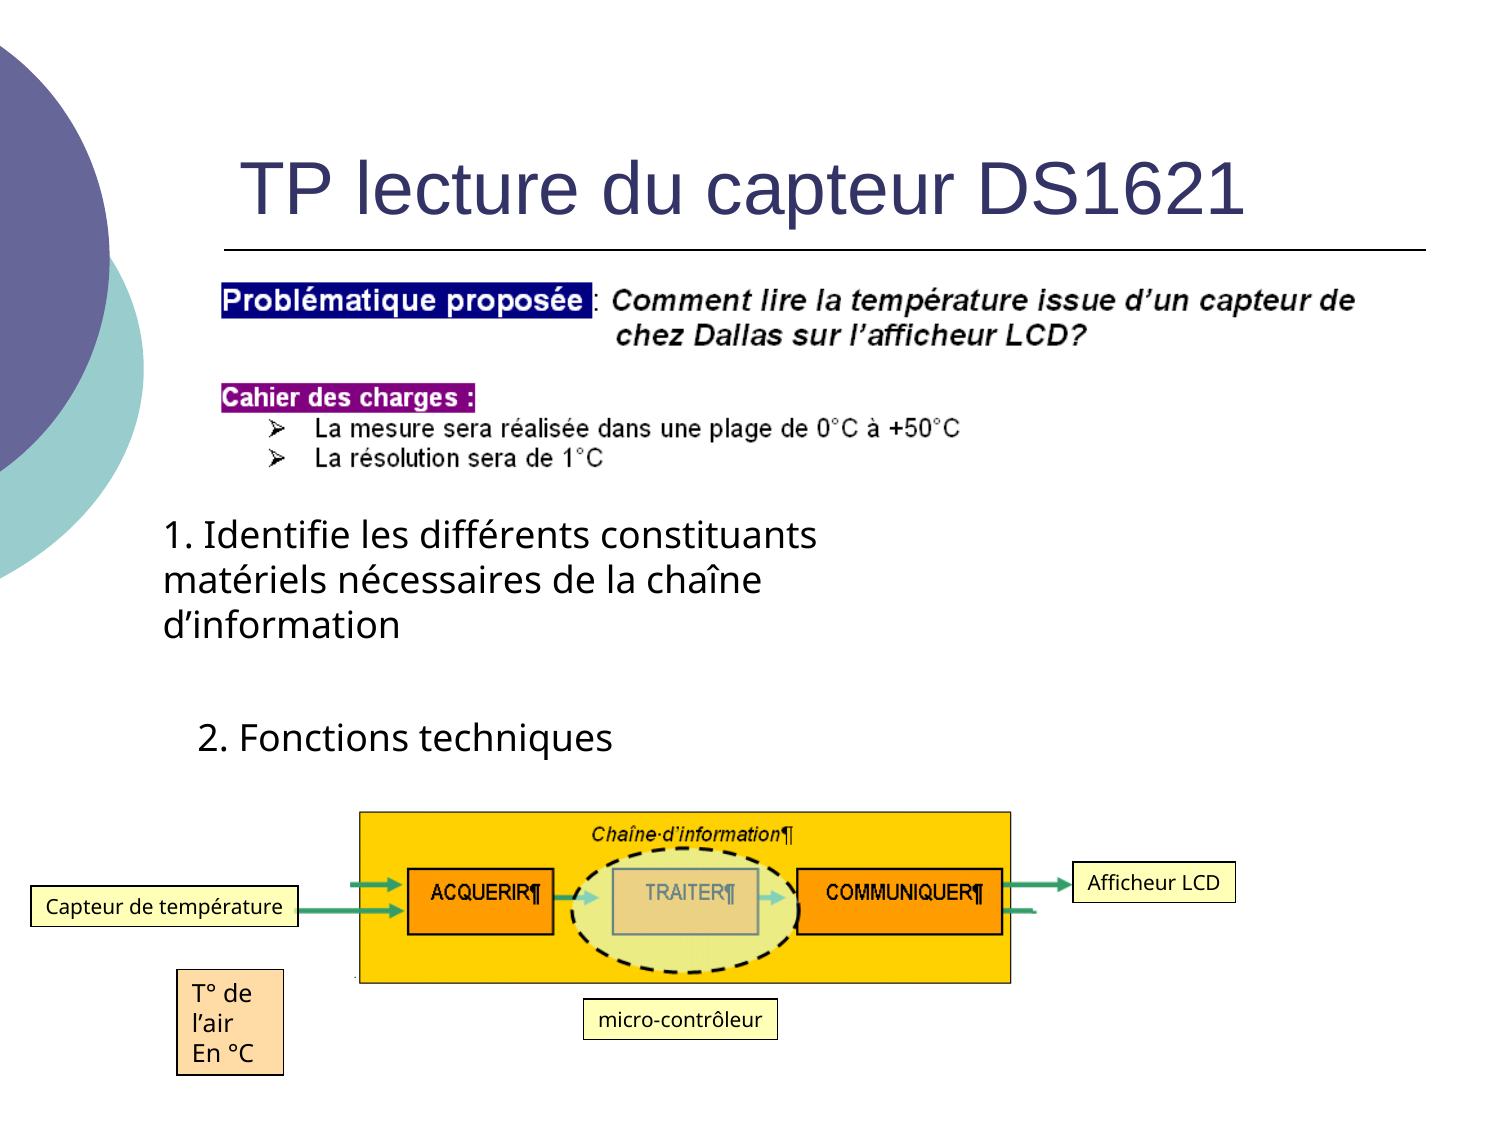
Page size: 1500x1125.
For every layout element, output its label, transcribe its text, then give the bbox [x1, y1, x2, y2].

text_box Afficheur LCD [1072, 862, 1236, 903]
text_box T° de l’air En °C [177, 969, 284, 1075]
text_box 1. Identifie les différents constituants matériels nécessaires de la chaîne d’information [147, 503, 834, 654]
chart [283, 807, 1075, 993]
title TP lecture du capteur DS1621 [224, 49, 1425, 237]
chart [206, 267, 1364, 502]
text_box micro-contrôleur [583, 998, 778, 1040]
text_box 2. Fonctions techniques [182, 706, 639, 768]
text_box Capteur de température [30, 885, 299, 927]
